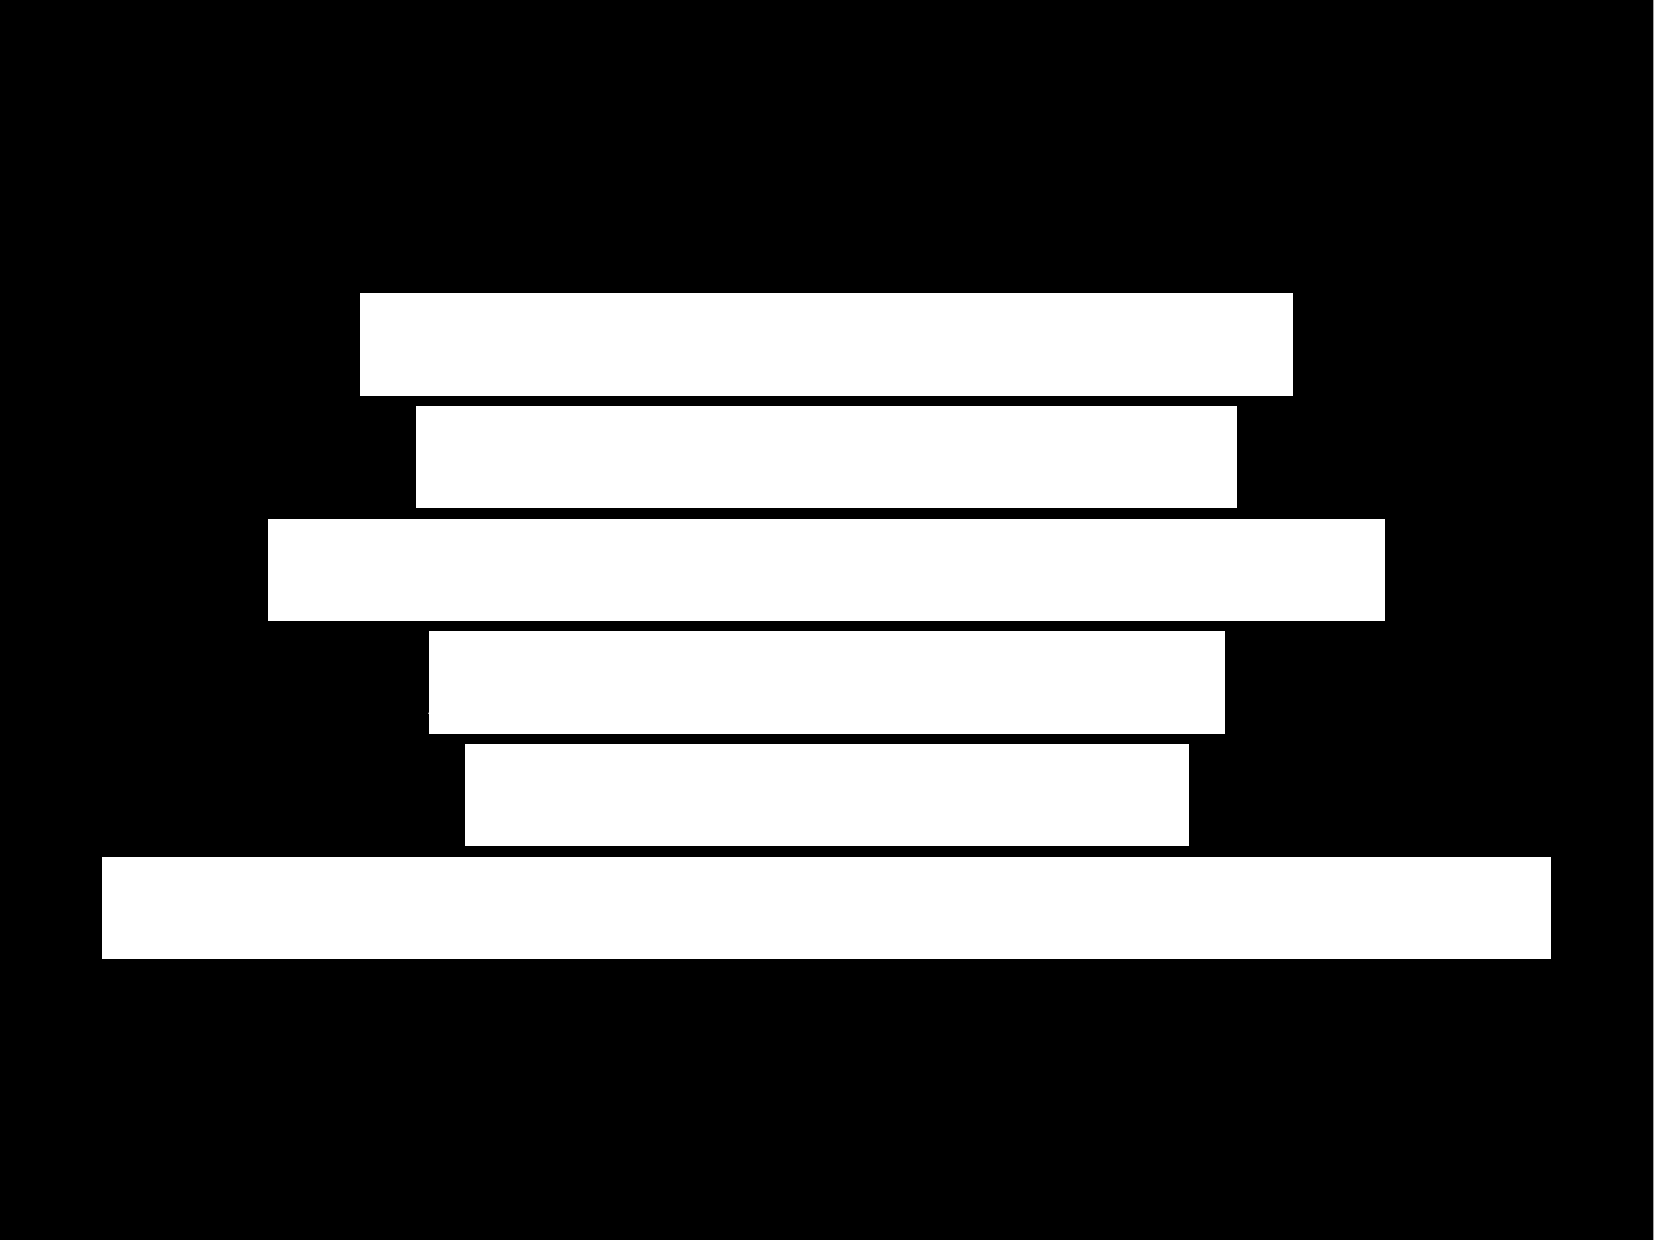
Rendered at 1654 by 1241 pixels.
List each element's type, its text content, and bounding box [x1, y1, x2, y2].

subtitle Deus Pai o abandonou Cessou seu respirar Em trevas encontrou o filho A guerra começou, a morte enfrentou Todo o poder das trevas vencido foi [82, 49, 1571, 1193]
